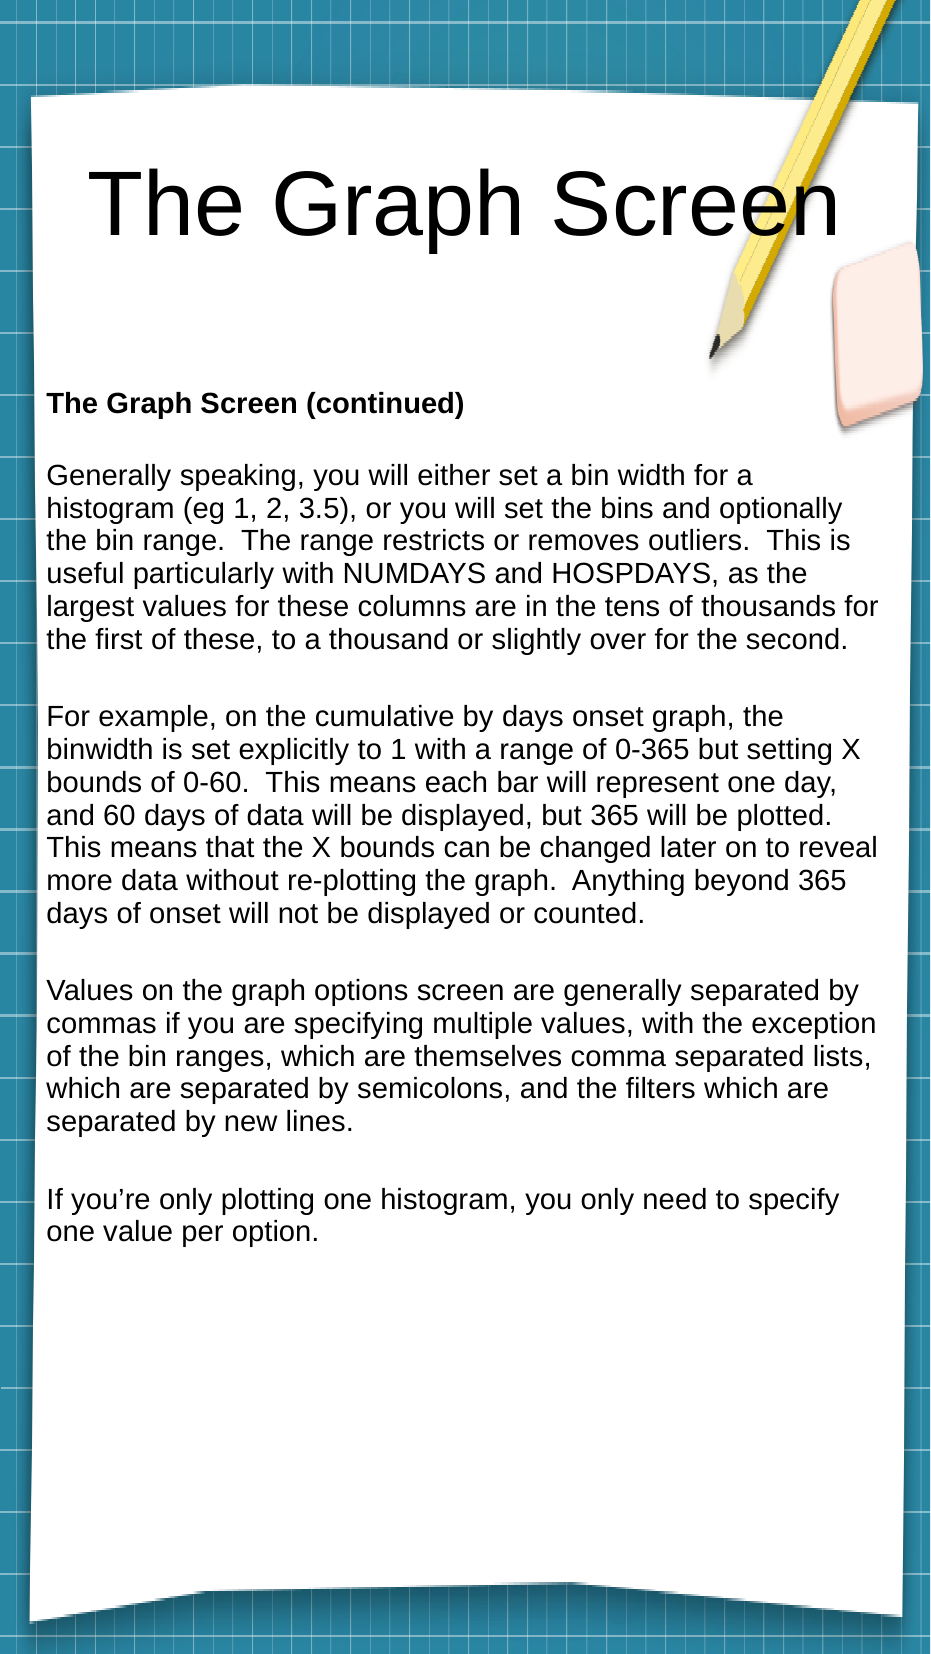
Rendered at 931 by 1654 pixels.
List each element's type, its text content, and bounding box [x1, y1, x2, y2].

title The Graph Screen [46, 65, 884, 342]
picture [0, 0, 931, 1654]
list The Graph Screen (continued) Generally speaking, you will either set a bin width for a histogram (eg 1, 2, 3.5), or you will set the bins and optionally the bin range. The range restricts or removes outliers. This is useful particularly with NUMDAYS and HOSPDAYS, as the largest values for these columns are in the tens of thousands for the first of these, to a thousand or slightly over for the second. For example, on the cumulative by days onset graph, the binwidth is set explicitly to 1 with a range of 0-365 but setting X bounds of 0-60. This means each bar will represent one day, and 60 days of data will be displayed, but 365 will be plotted. This means that the X bounds can be changed later on to reveal more data without re-plotting the graph. Anything beyond 365 days of onset will not be displayed or counted. Values on the graph options screen are generally separated by commas if you are specifying multiple values, with the exception of the bin ranges, which are themselves comma separated lists, which are separated by semicolons, and the filters which are separated by new lines. If you’re only plotting one histogram, you only need to specify one value per option. [46, 386, 884, 1346]
